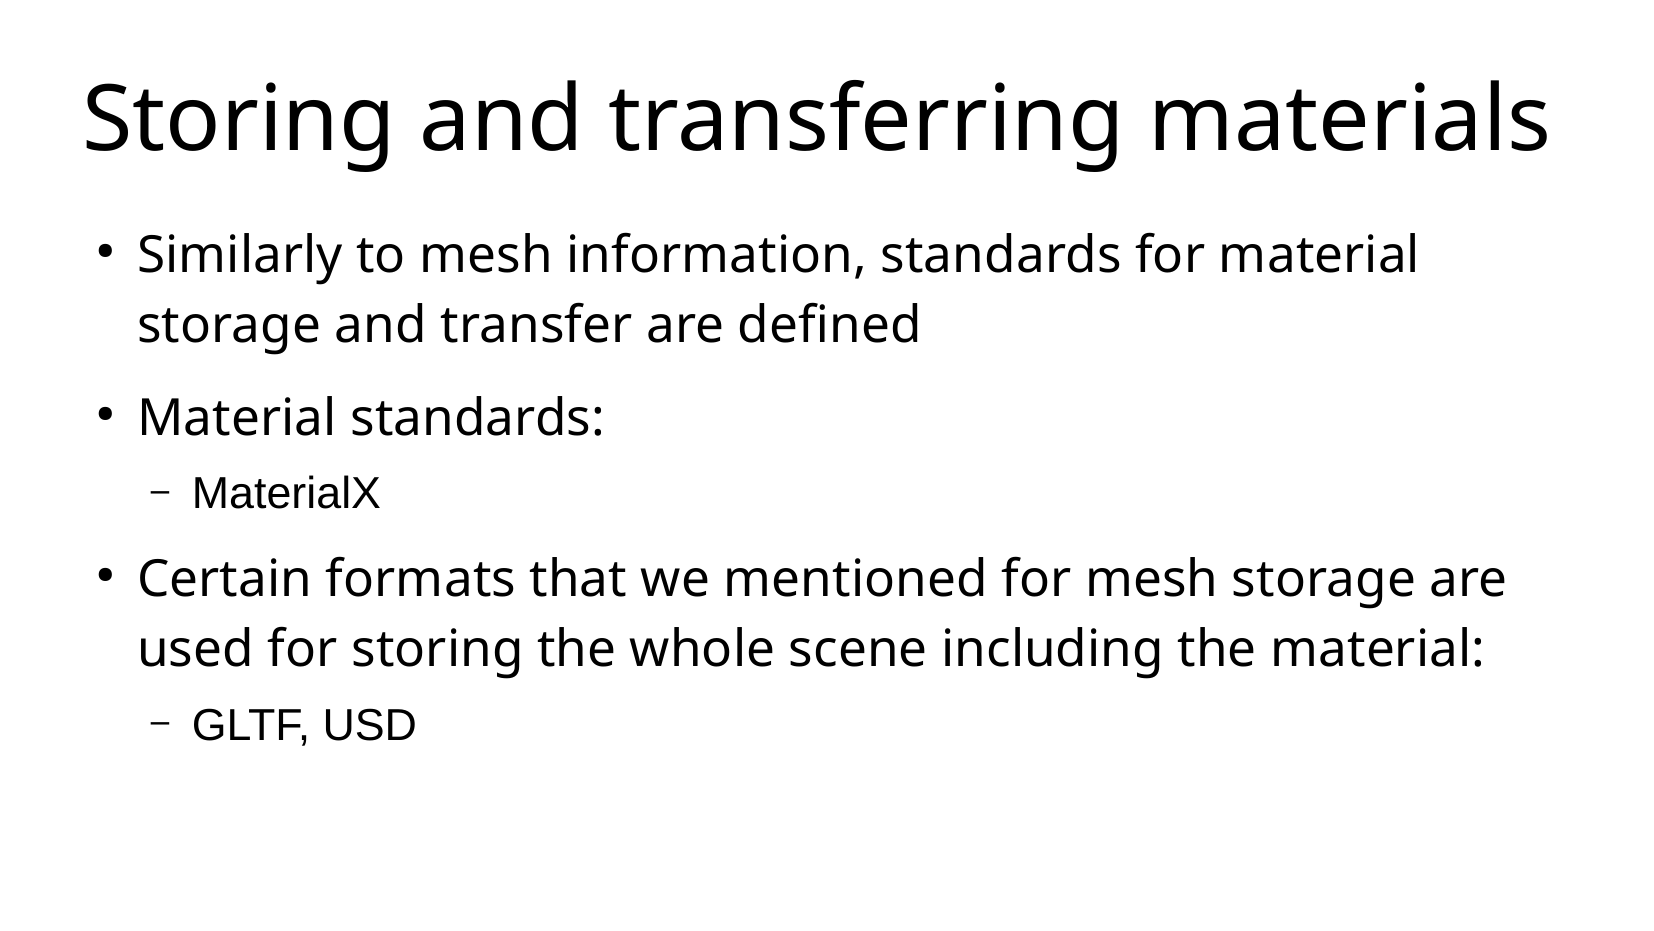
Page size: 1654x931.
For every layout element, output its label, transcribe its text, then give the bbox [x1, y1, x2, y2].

title Storing and transferring materials [82, 37, 1571, 193]
list Similarly to mesh information, standards for material storage and transfer are defined Material standards: MaterialX Certain formats that we mentioned for mesh storage are used for storing the whole scene including the material: GLTF, USD [82, 217, 1571, 758]
